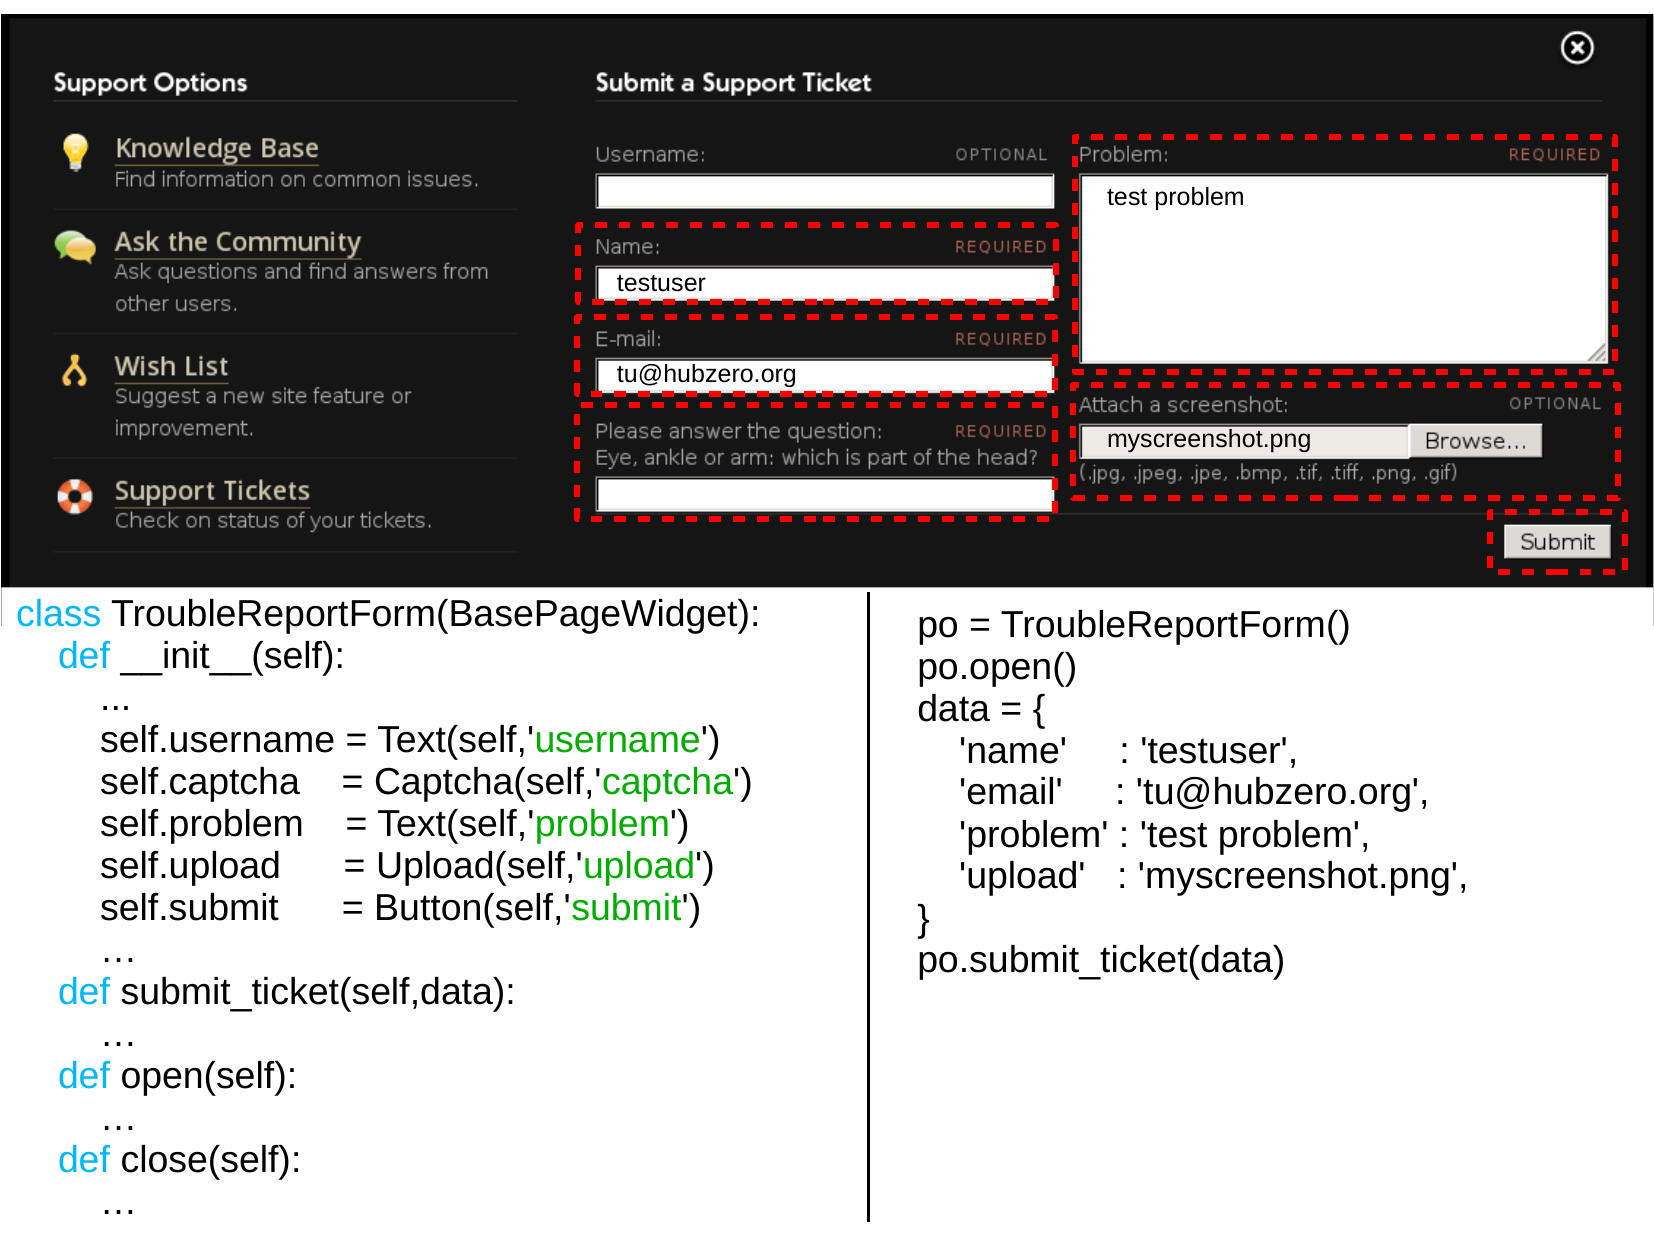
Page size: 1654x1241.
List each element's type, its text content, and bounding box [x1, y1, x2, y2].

text_box po = TroubleReportForm() po.open() data = { 'name' : 'testuser', 'email' : 'tu@hubzero.org', 'problem' : 'test problem', 'upload' : 'myscreenshot.png', } po.submit_ticket(data) [902, 595, 1484, 989]
text_box myscreenshot.png [1092, 417, 1327, 460]
picture [1, 14, 1654, 587]
text_box [776, 587, 1654, 1212]
text_box class TroubleReportForm(BasePageWidget): def __init__(self): ... self.username = Text(self,'username') self.captcha = Captcha(self,'captcha') self.problem = Text(self,'problem') self.upload = Upload(self,'upload') self.submit = Button(self,'submit') … def submit_ticket(self,data): … def open(self): … def close(self): … [1, 585, 776, 1231]
text_box testuser [602, 260, 722, 304]
text_box tu@hubzero.org [602, 352, 812, 395]
text_box test problem [1092, 175, 1261, 218]
